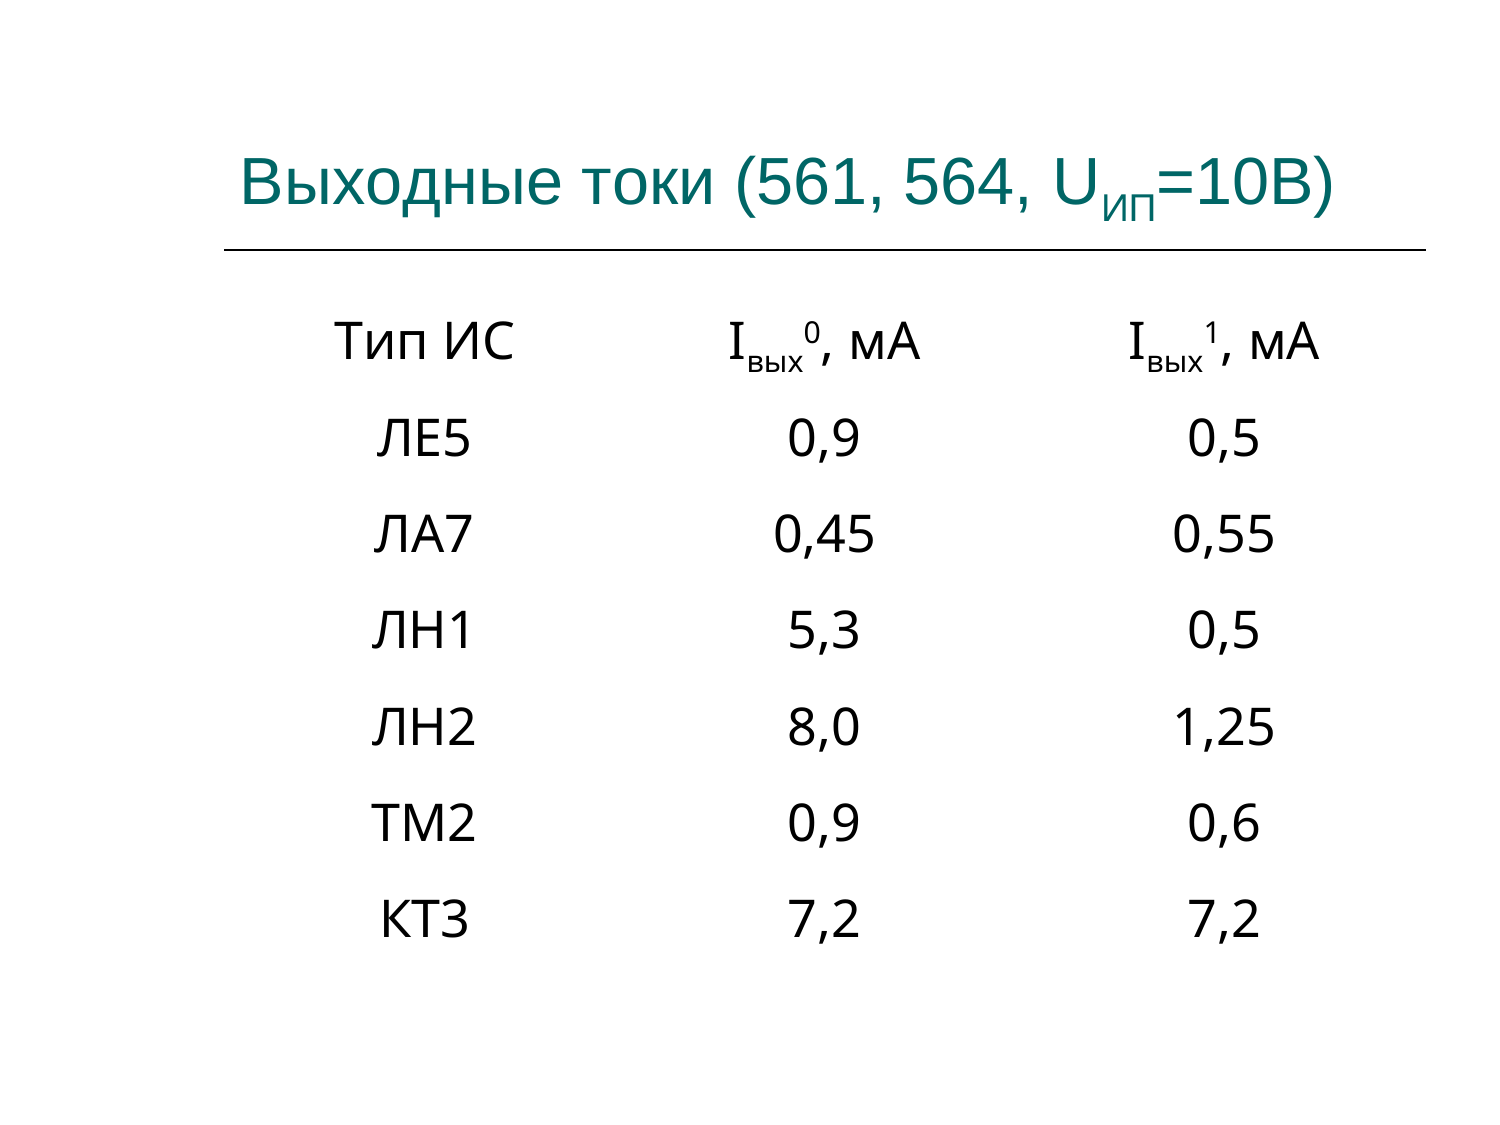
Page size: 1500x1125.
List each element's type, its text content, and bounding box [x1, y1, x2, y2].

table_cell 1,25 [1024, 685, 1424, 782]
table_cell 0,55 [1024, 492, 1424, 589]
table_cell КТ3 [225, 878, 625, 975]
table_cell 8,0 [625, 685, 1024, 782]
table_cell ТМ2 [225, 782, 625, 878]
table_cell 0,5 [1024, 396, 1424, 492]
table_header Iвых1, мА [1024, 300, 1424, 396]
table_cell 0,6 [1024, 782, 1424, 878]
table_cell ЛН2 [225, 685, 625, 782]
title Выходные токи (561, 564, UИП=10В) [224, 49, 1425, 237]
table_cell 5,3 [625, 589, 1024, 685]
table_cell 7,2 [1024, 878, 1424, 975]
table_cell 0,9 [625, 782, 1024, 878]
table_header Iвых0, мА [625, 300, 1024, 396]
table_cell 0,5 [1024, 589, 1424, 685]
table_header Тип ИС [225, 300, 625, 396]
table_cell ЛН1 [225, 589, 625, 685]
table_cell 7,2 [625, 878, 1024, 975]
table_cell ЛА7 [225, 492, 625, 589]
table_cell 0,9 [625, 396, 1024, 492]
table_cell ЛЕ5 [225, 396, 625, 492]
table_cell 0,45 [625, 492, 1024, 589]
